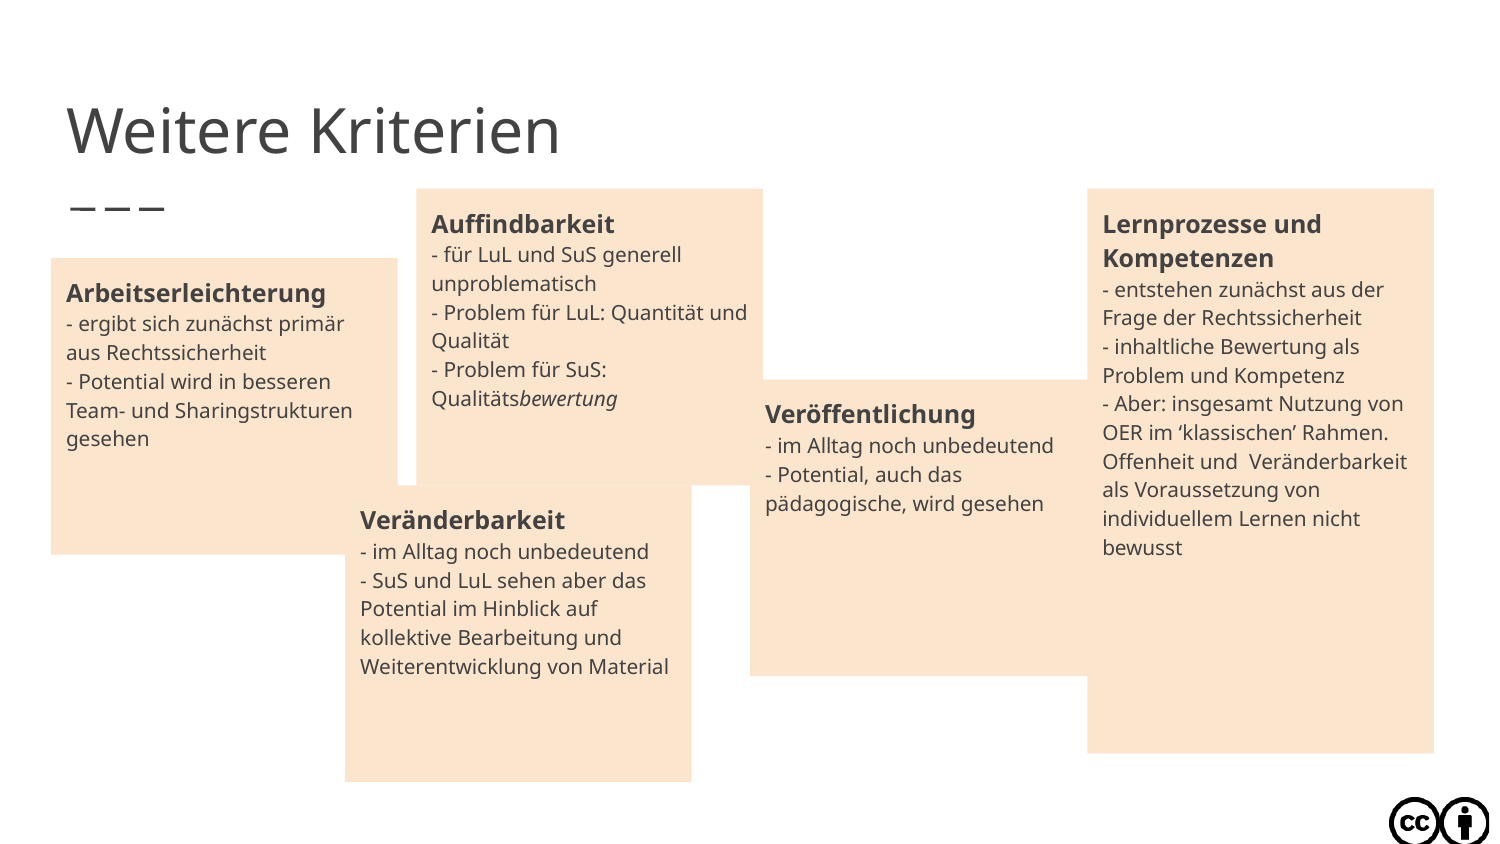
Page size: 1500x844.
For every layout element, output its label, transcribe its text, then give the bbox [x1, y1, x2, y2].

text_box Lernprozesse und Kompetenzen - entstehen zunächst aus der Frage der Rechtssicherheit - inhaltliche Bewertung als Problem und Kompetenz - Aber: insgesamt Nutzung von OER im ‘klassischen’ Rahmen. Offenheit und Veränderbarkeit als Voraussetzung von individuellem Lernen nicht bewusst [1087, 188, 1434, 754]
text_box Veränderbarkeit - im Alltag noch unbedeutend - SuS und LuL sehen aber das Potential im Hinblick auf kollektive Bearbeitung und Weiterentwicklung von Material [345, 485, 692, 783]
text_box Veröffentlichung - im Alltag noch unbedeutend - Potential, auch das pädagogische, wird gesehen [749, 379, 1087, 677]
text_box Arbeitserleichterung - ergibt sich zunächst primär aus Rechtssicherheit - Potential wird in besseren Team- und Sharingstrukturen gesehen [51, 257, 398, 555]
text_box Auffindbarkeit - für LuL und SuS generell unproblematisch - Problem für LuL: Quantität und Qualität - Problem für SuS: Qualitätsbewertung [416, 188, 763, 486]
picture [1389, 797, 1490, 844]
title Weitere Kriterien [51, 61, 1449, 182]
